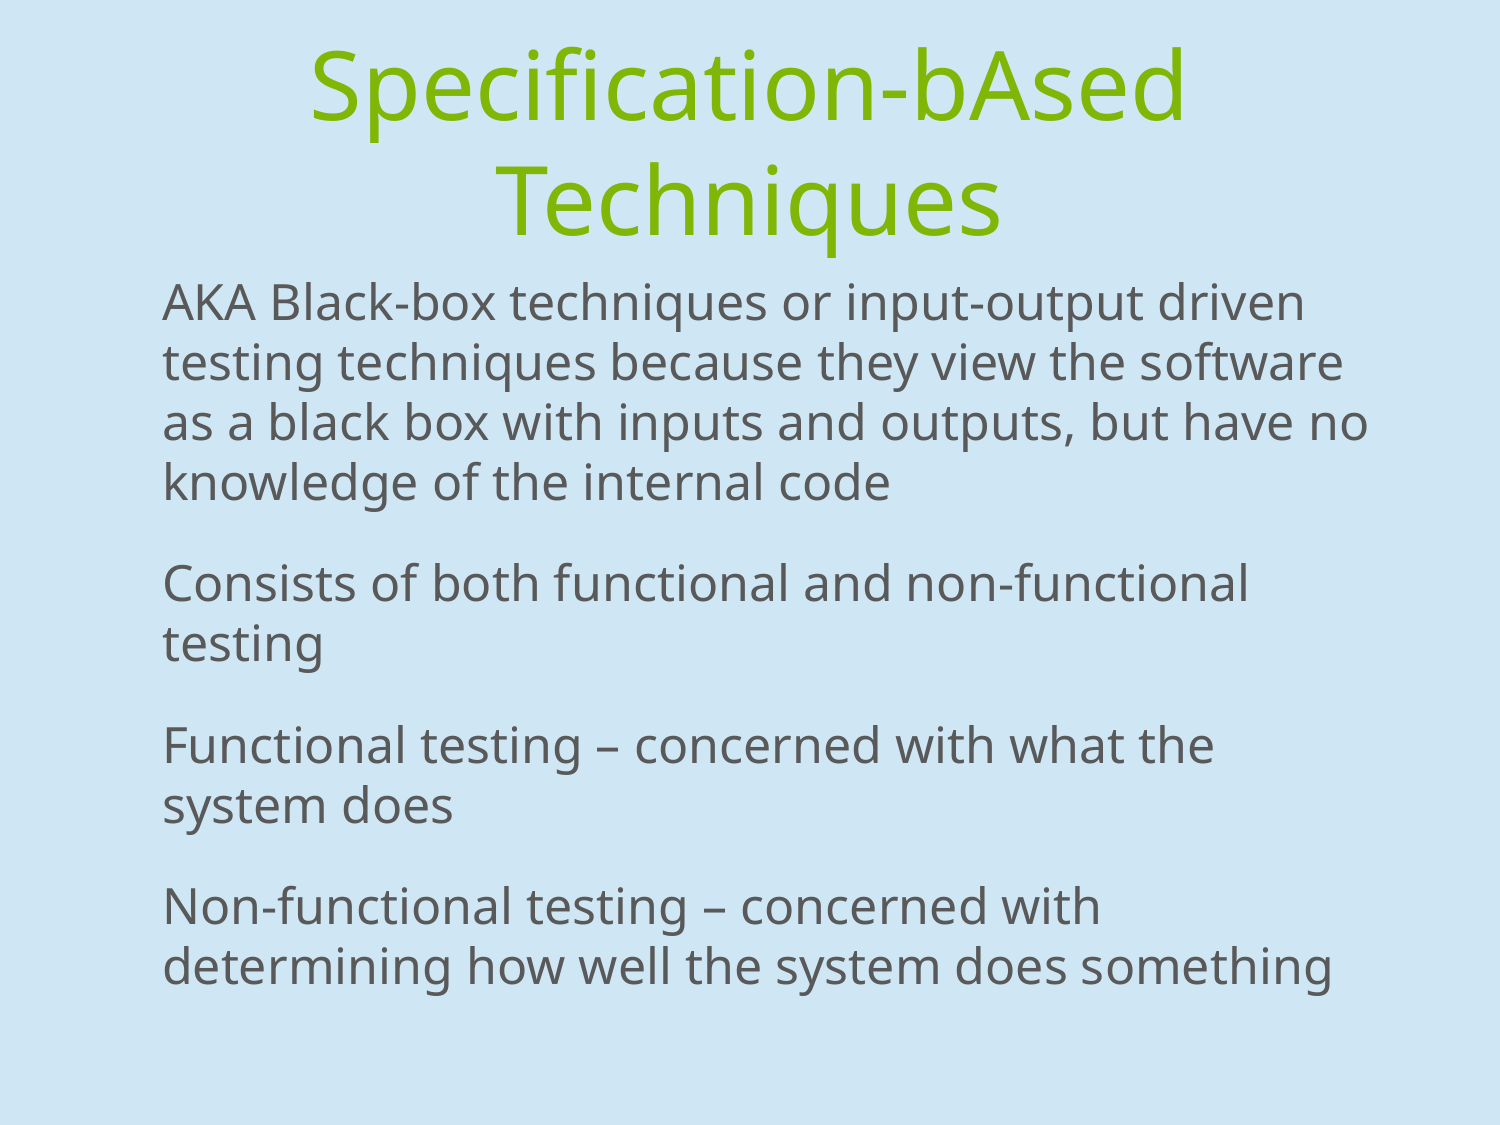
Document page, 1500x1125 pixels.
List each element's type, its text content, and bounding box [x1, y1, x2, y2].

list AKA Black-box techniques or input-output driven testing techniques because they view the software as a black box with inputs and outputs, but have no knowledge of the internal code Consists of both functional and non-functional testing Functional testing – concerned with what the system does Non-functional testing – concerned with determining how well the system does something [90, 262, 1410, 975]
title Specification-bAsed Techniques [90, 17, 1410, 237]
